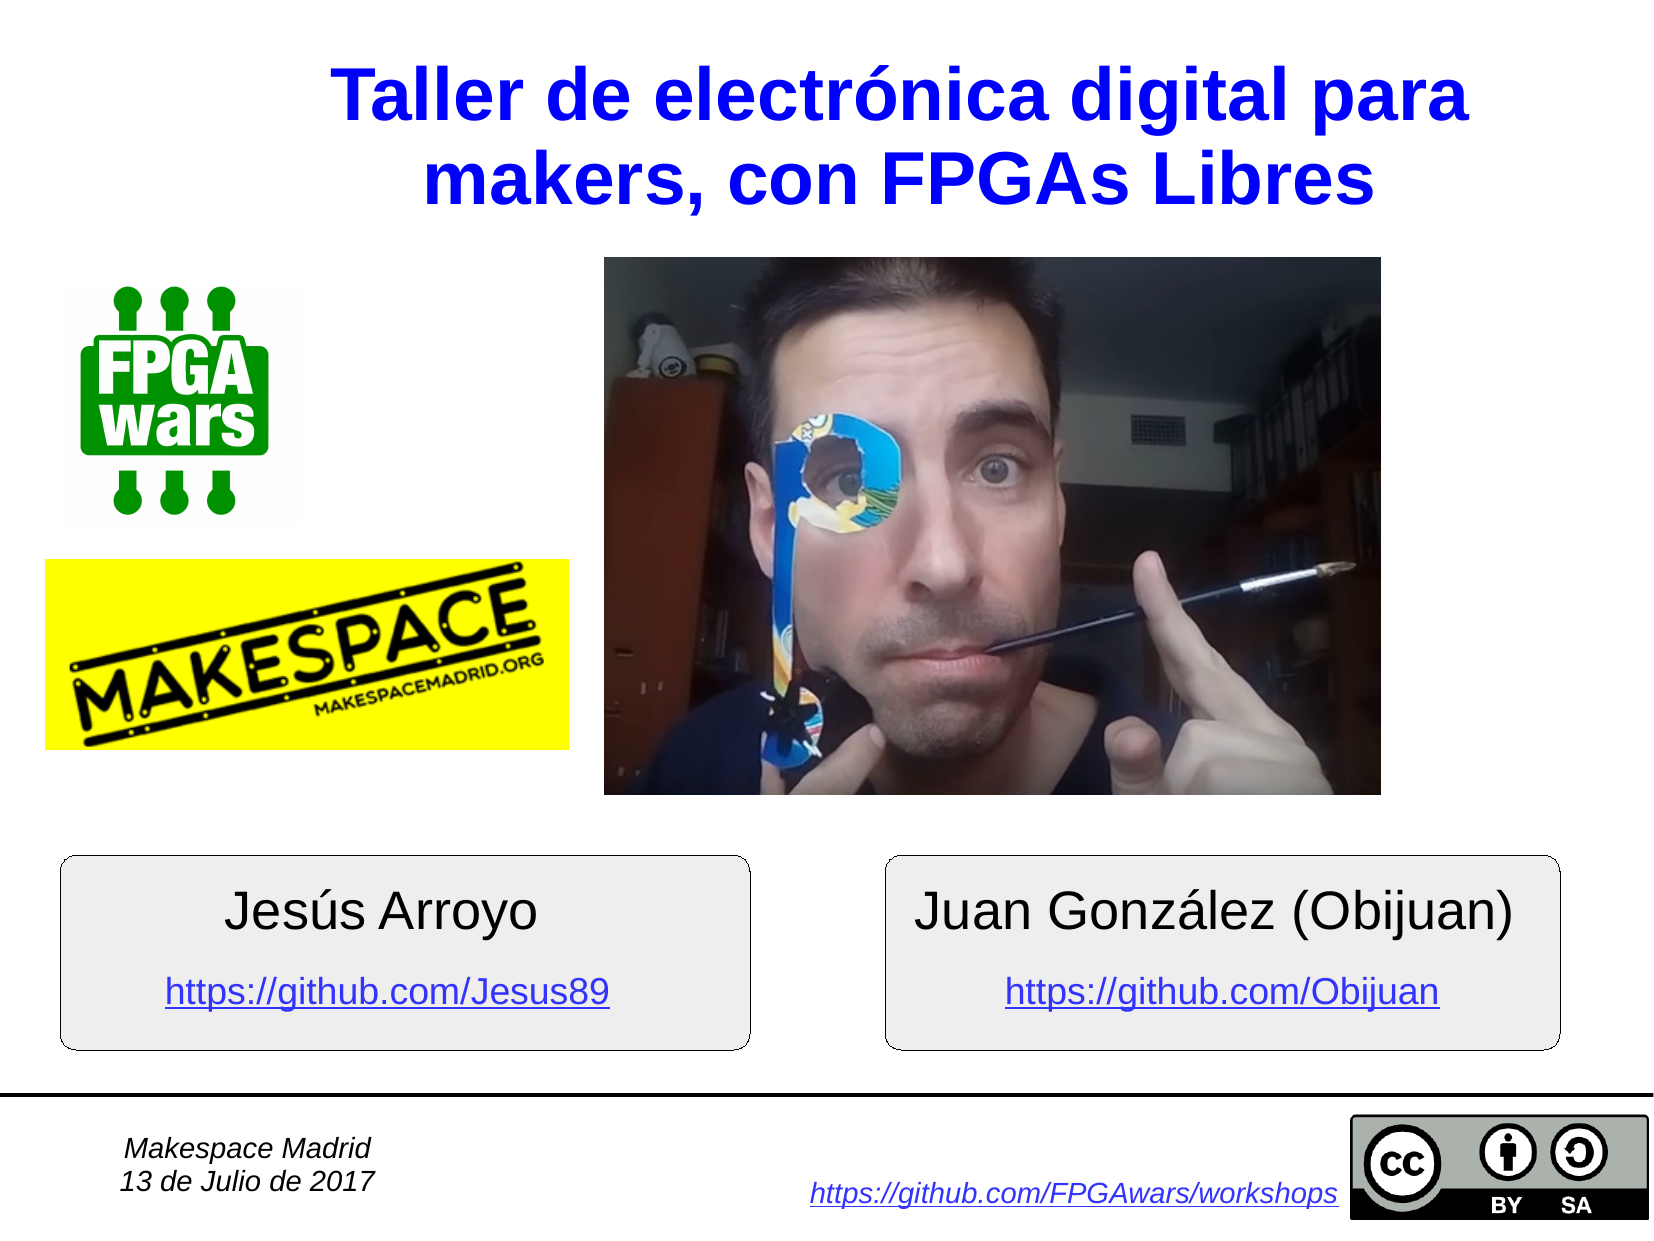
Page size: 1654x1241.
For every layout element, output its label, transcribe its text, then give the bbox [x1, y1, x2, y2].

title Taller de electrónica digital para makers, con FPGAs Libres [300, 32, 1501, 241]
text_box Jesús Arroyo [210, 873, 676, 964]
text_box Juan González (Obijuan) [900, 873, 1561, 964]
text_box https://github.com/Jesus89 [150, 963, 646, 1021]
text_box https://github.com/FPGAwars/workshops [795, 1170, 1381, 1227]
picture [60, 285, 301, 526]
text_box [885, 855, 1561, 1051]
picture [45, 559, 569, 751]
picture [604, 257, 1381, 796]
picture [1350, 1103, 1649, 1231]
text_box [60, 855, 751, 1051]
text_box Makespace Madrid 13 de Julio de 2017 [30, 1125, 466, 1216]
text_box https://github.com/Obijuan [990, 963, 1455, 1021]
